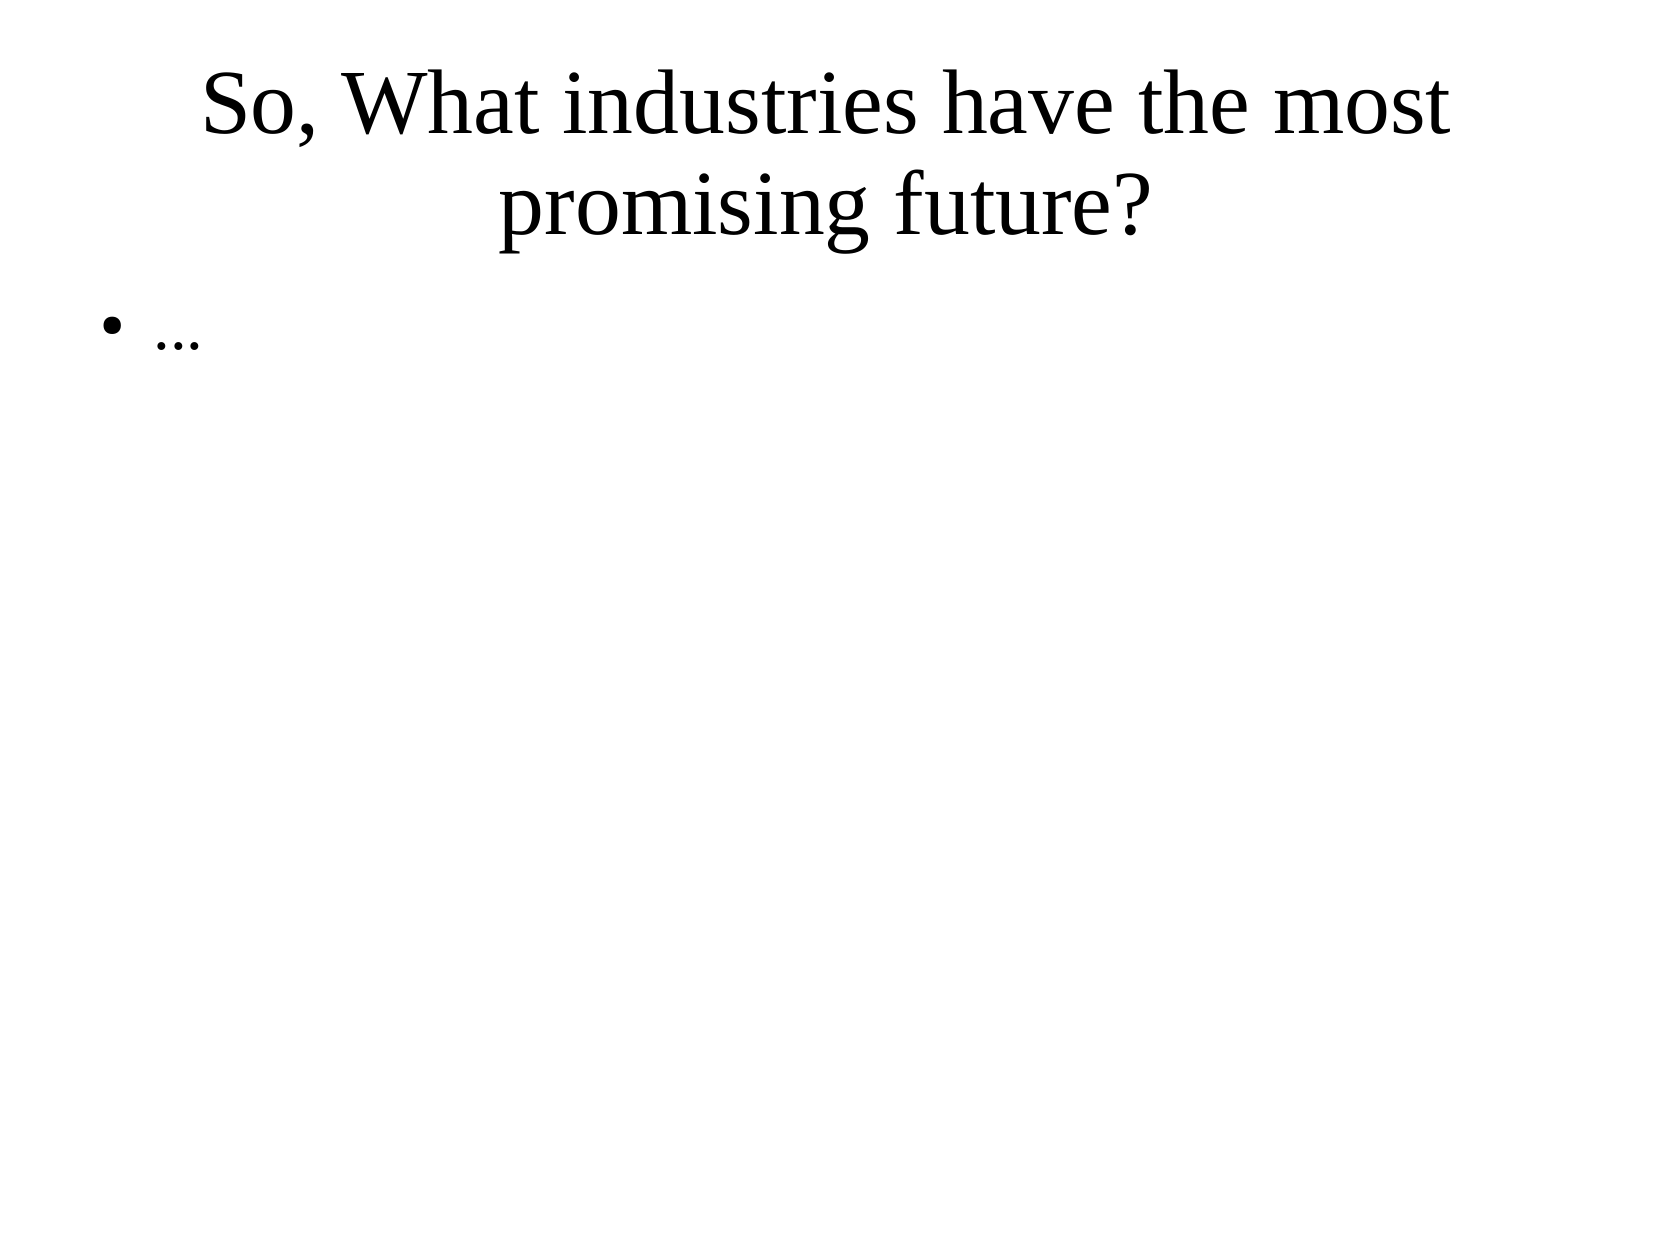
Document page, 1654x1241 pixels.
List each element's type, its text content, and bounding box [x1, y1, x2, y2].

list ... [82, 290, 1571, 1010]
title So, What industries have the most promising future? [82, 41, 1571, 265]
